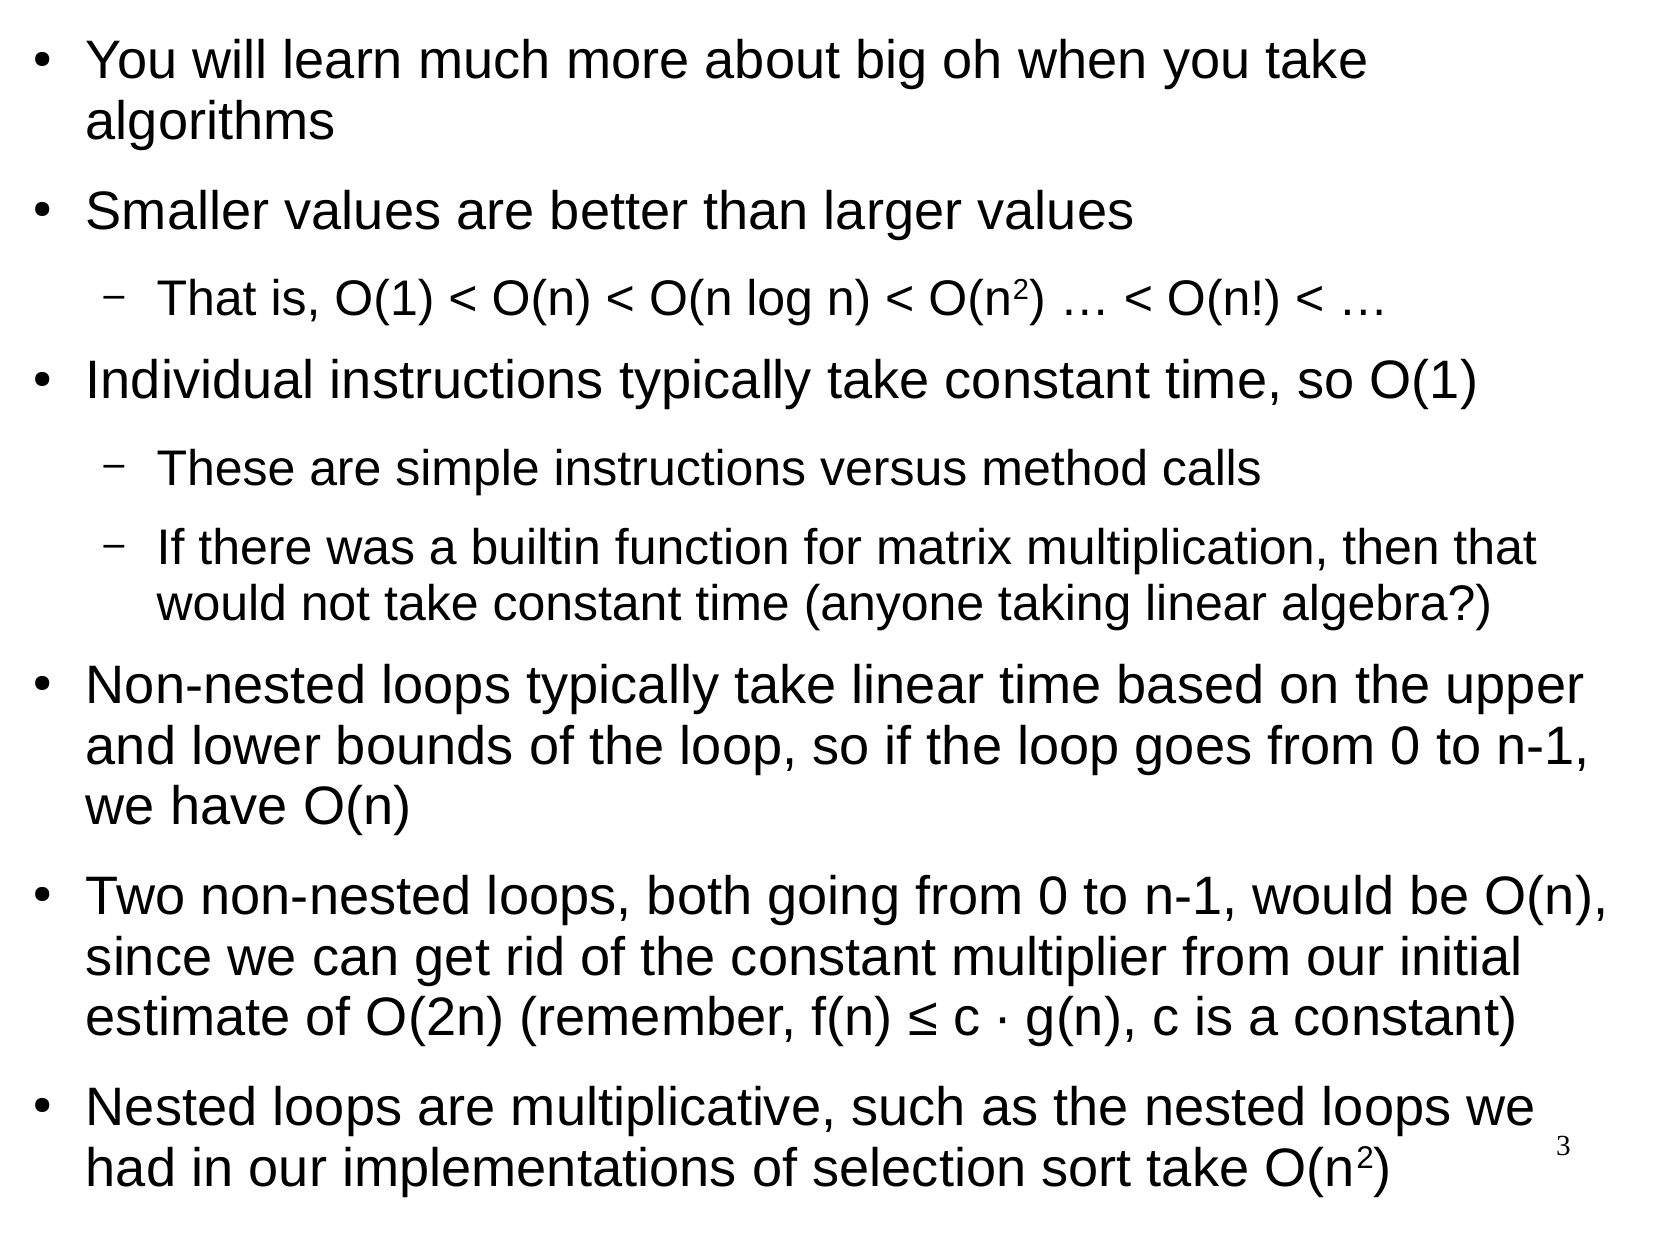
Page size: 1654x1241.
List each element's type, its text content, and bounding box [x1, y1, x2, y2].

list You will learn much more about big oh when you take algorithms Smaller values are better than larger values That is, O(1) < O(n) < O(n log n) < O(n2) … < O(n!) < … Individual instructions typically take constant time, so O(1) These are simple instructions versus method calls If there was a builtin function for matrix multiplication, then that would not take constant time (anyone taking linear algebra?) Non-nested loops typically take linear time based on the upper and lower bounds of the loop, so if the loop goes from 0 to n-1, we have O(n) Two non-nested loops, both going from 0 to n-1, would be O(n), since we can get rid of the constant multiplier from our initial estimate of O(2n) (remember, f(n) ≤ c ∙ g(n), c is a constant) Nested loops are multiplicative, such as the nested loops we had in our implementations of selection sort take O(n2) [15, 30, 1636, 1231]
